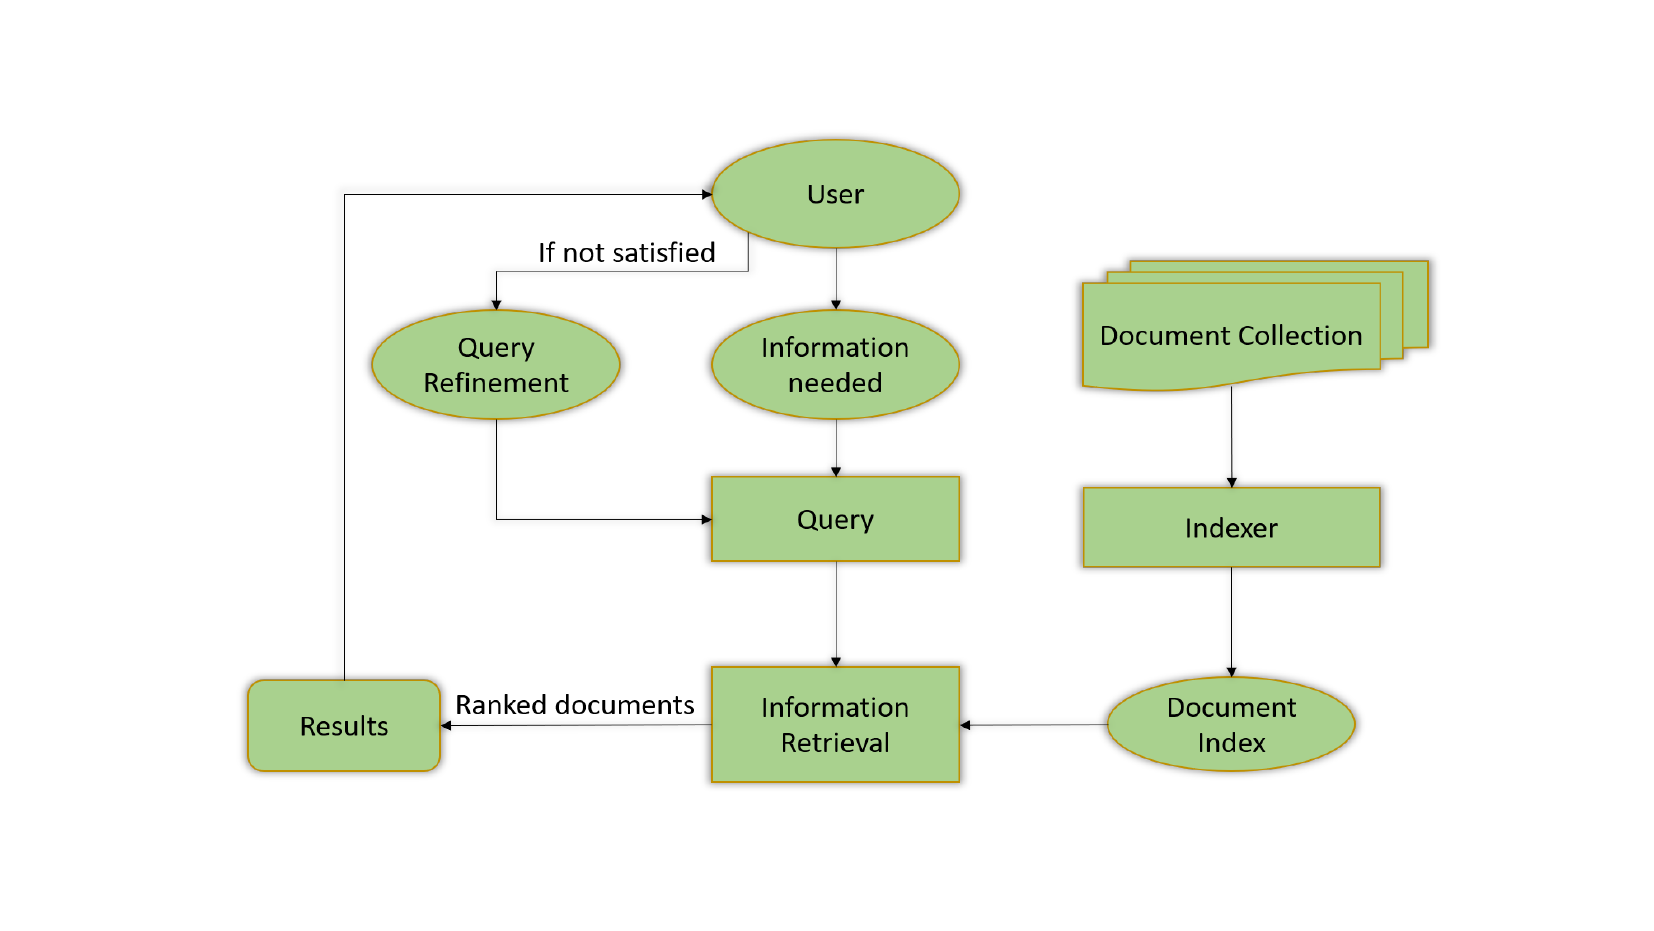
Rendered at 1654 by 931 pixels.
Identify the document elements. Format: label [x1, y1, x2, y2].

picture [236, 129, 1441, 792]
